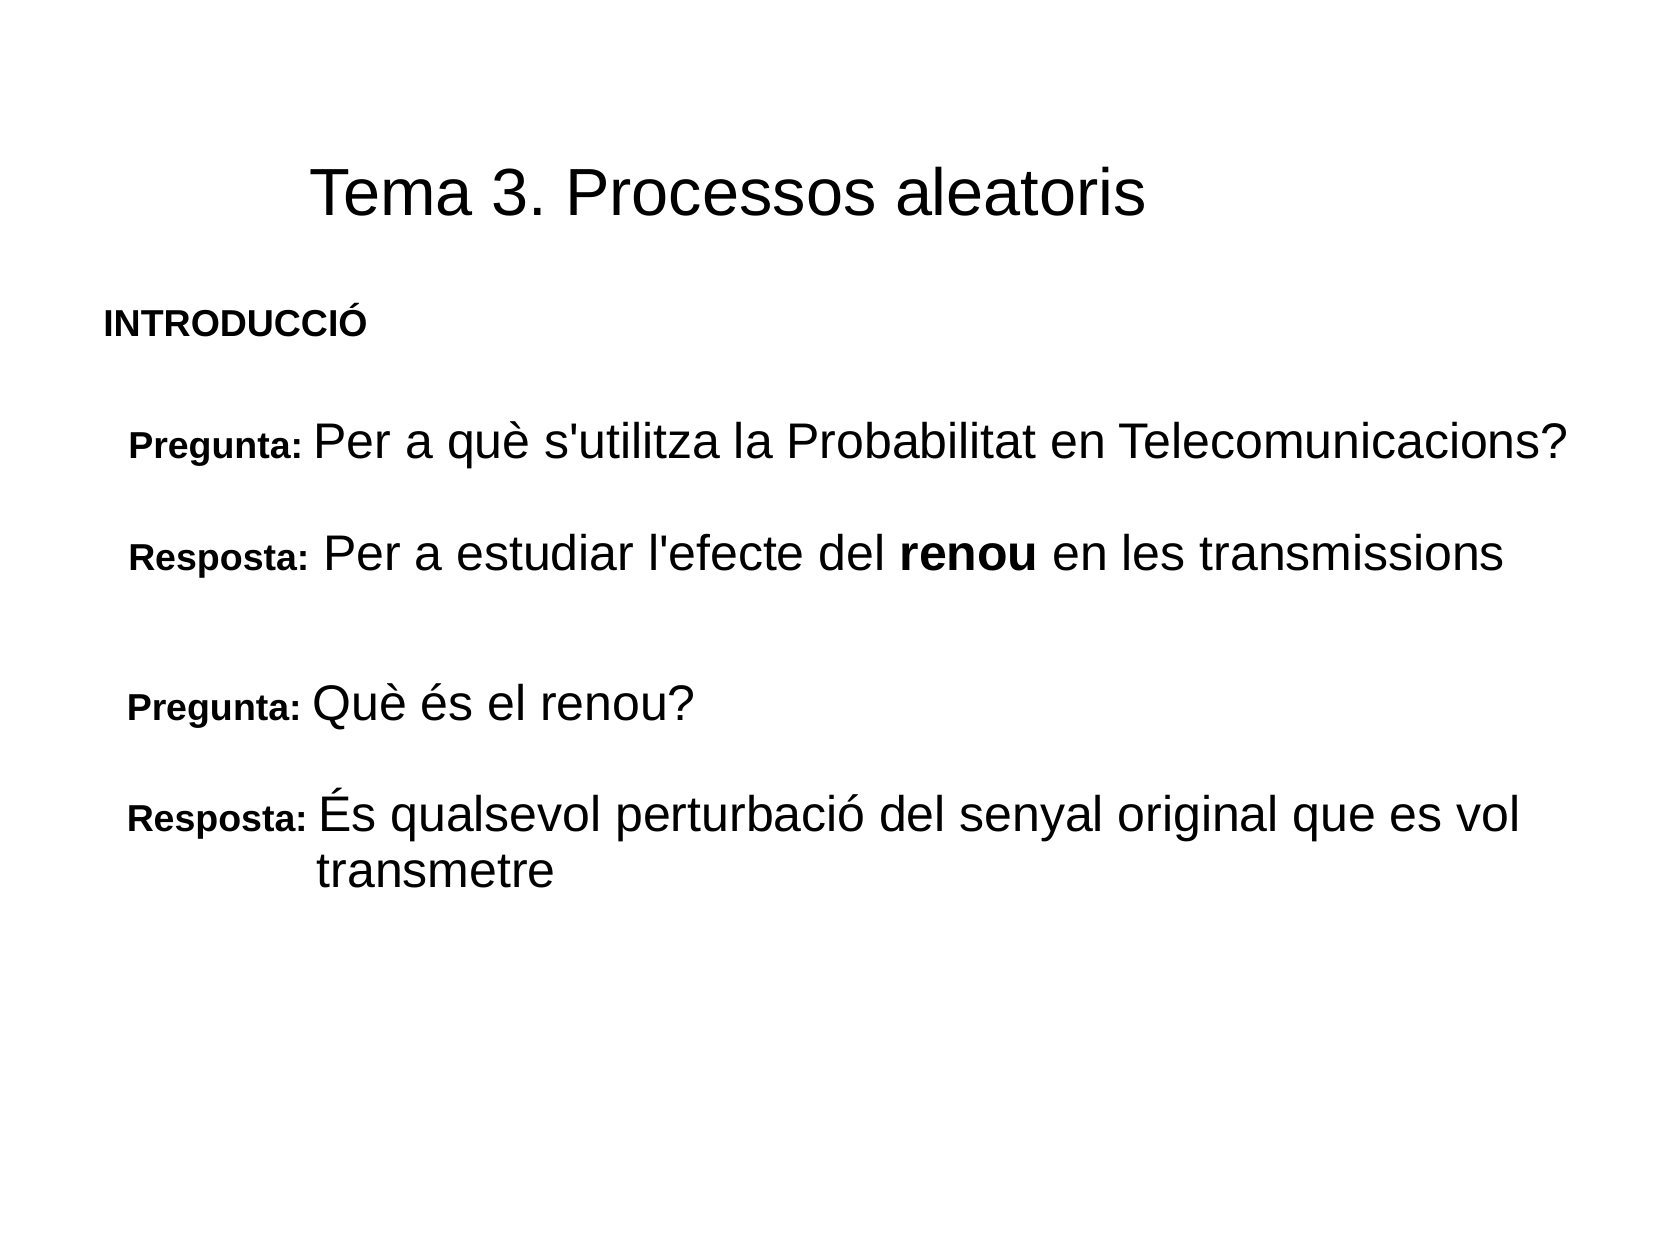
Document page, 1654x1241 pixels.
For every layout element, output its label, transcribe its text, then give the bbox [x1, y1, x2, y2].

text_box Pregunta: Per a què s'utilitza la Probabilitat en Telecomunicacions? Resposta: Per a estudiar l'efecte del renou en les transmissions [113, 406, 1584, 590]
text_box INTRODUCCIÓ [88, 295, 591, 354]
text_box Tema 3. Processos aleatoris [295, 147, 1388, 238]
text_box Pregunta: Què és el renou? Resposta: És qualsevol perturbació del senyal original que es vol transmetre [112, 667, 1550, 906]
